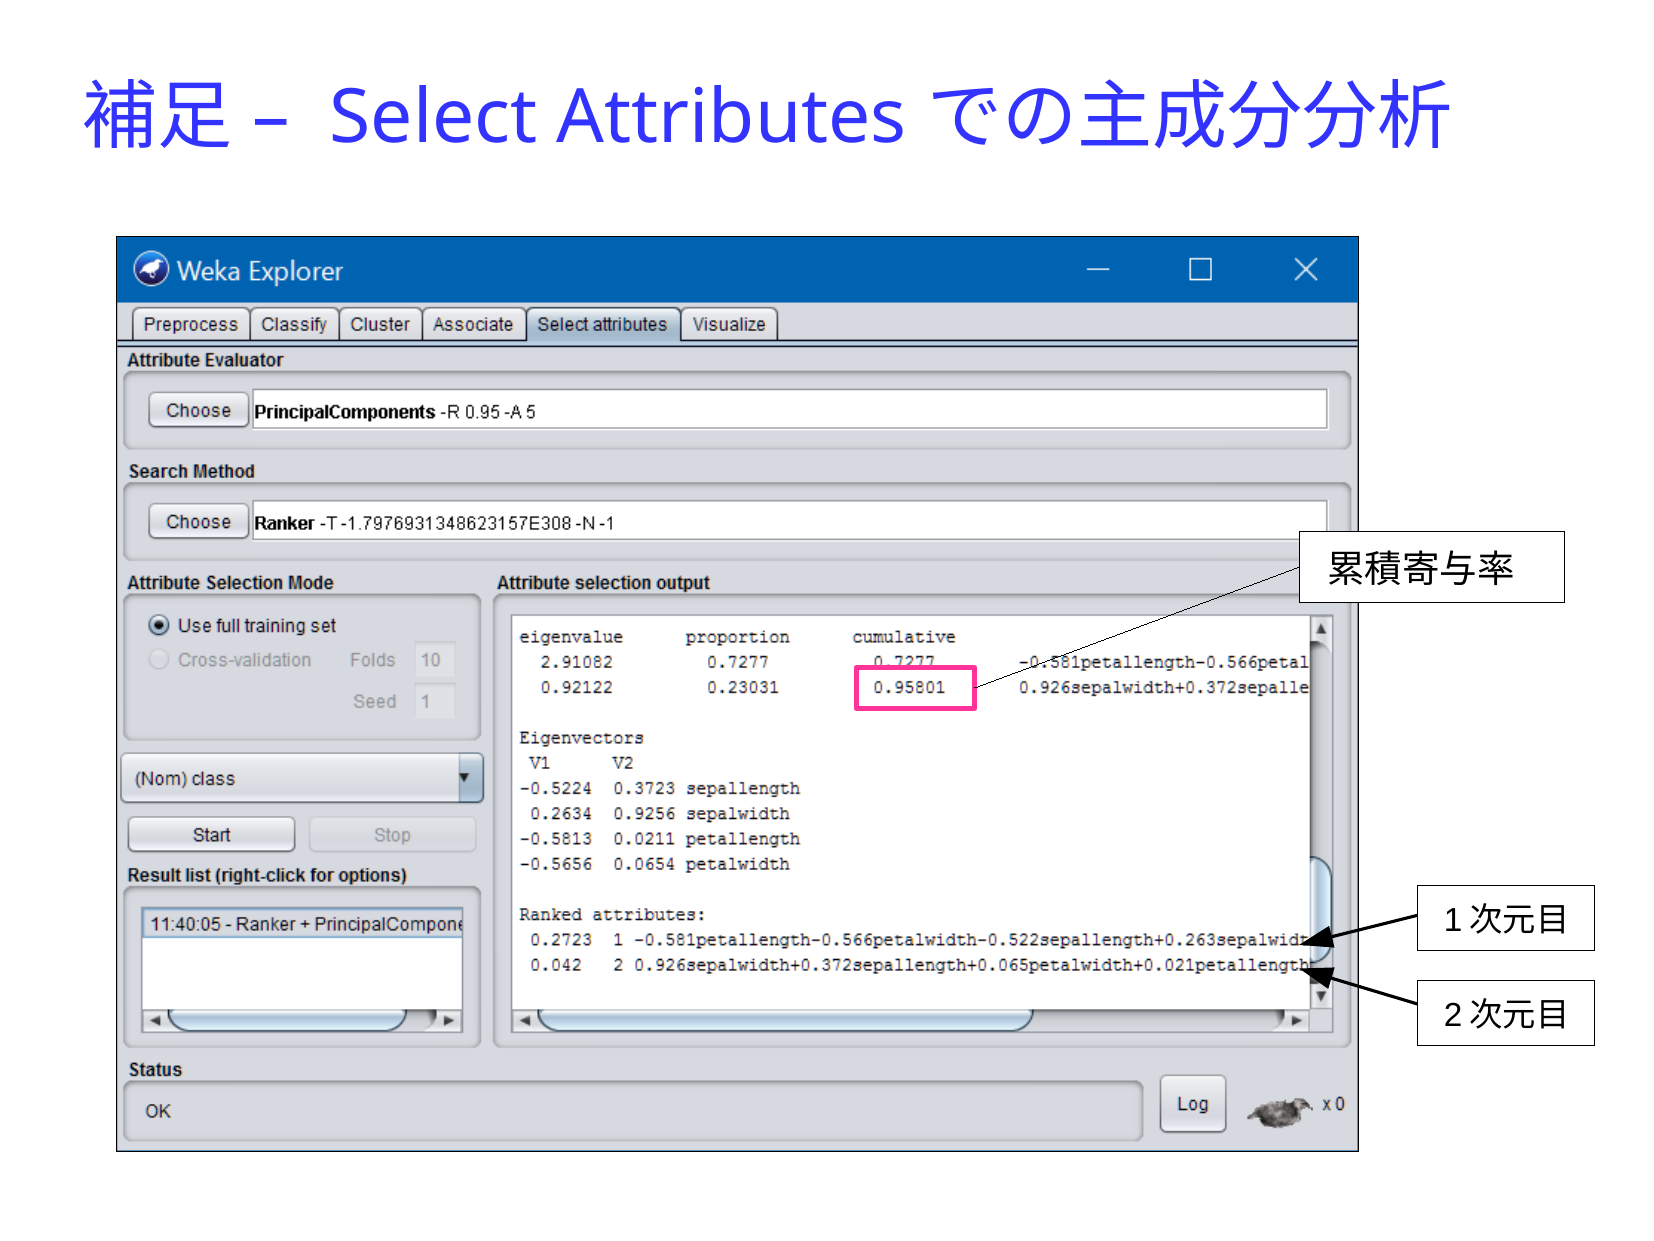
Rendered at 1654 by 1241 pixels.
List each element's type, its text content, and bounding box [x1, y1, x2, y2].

text_box 2次元目 [1417, 980, 1595, 1046]
text_box 累積寄与率 [1299, 531, 1565, 603]
picture [116, 236, 1359, 1152]
title 補足 – Select Attributesでの主成分分析 [82, 49, 1571, 178]
text_box 1次元目 [1417, 885, 1595, 951]
